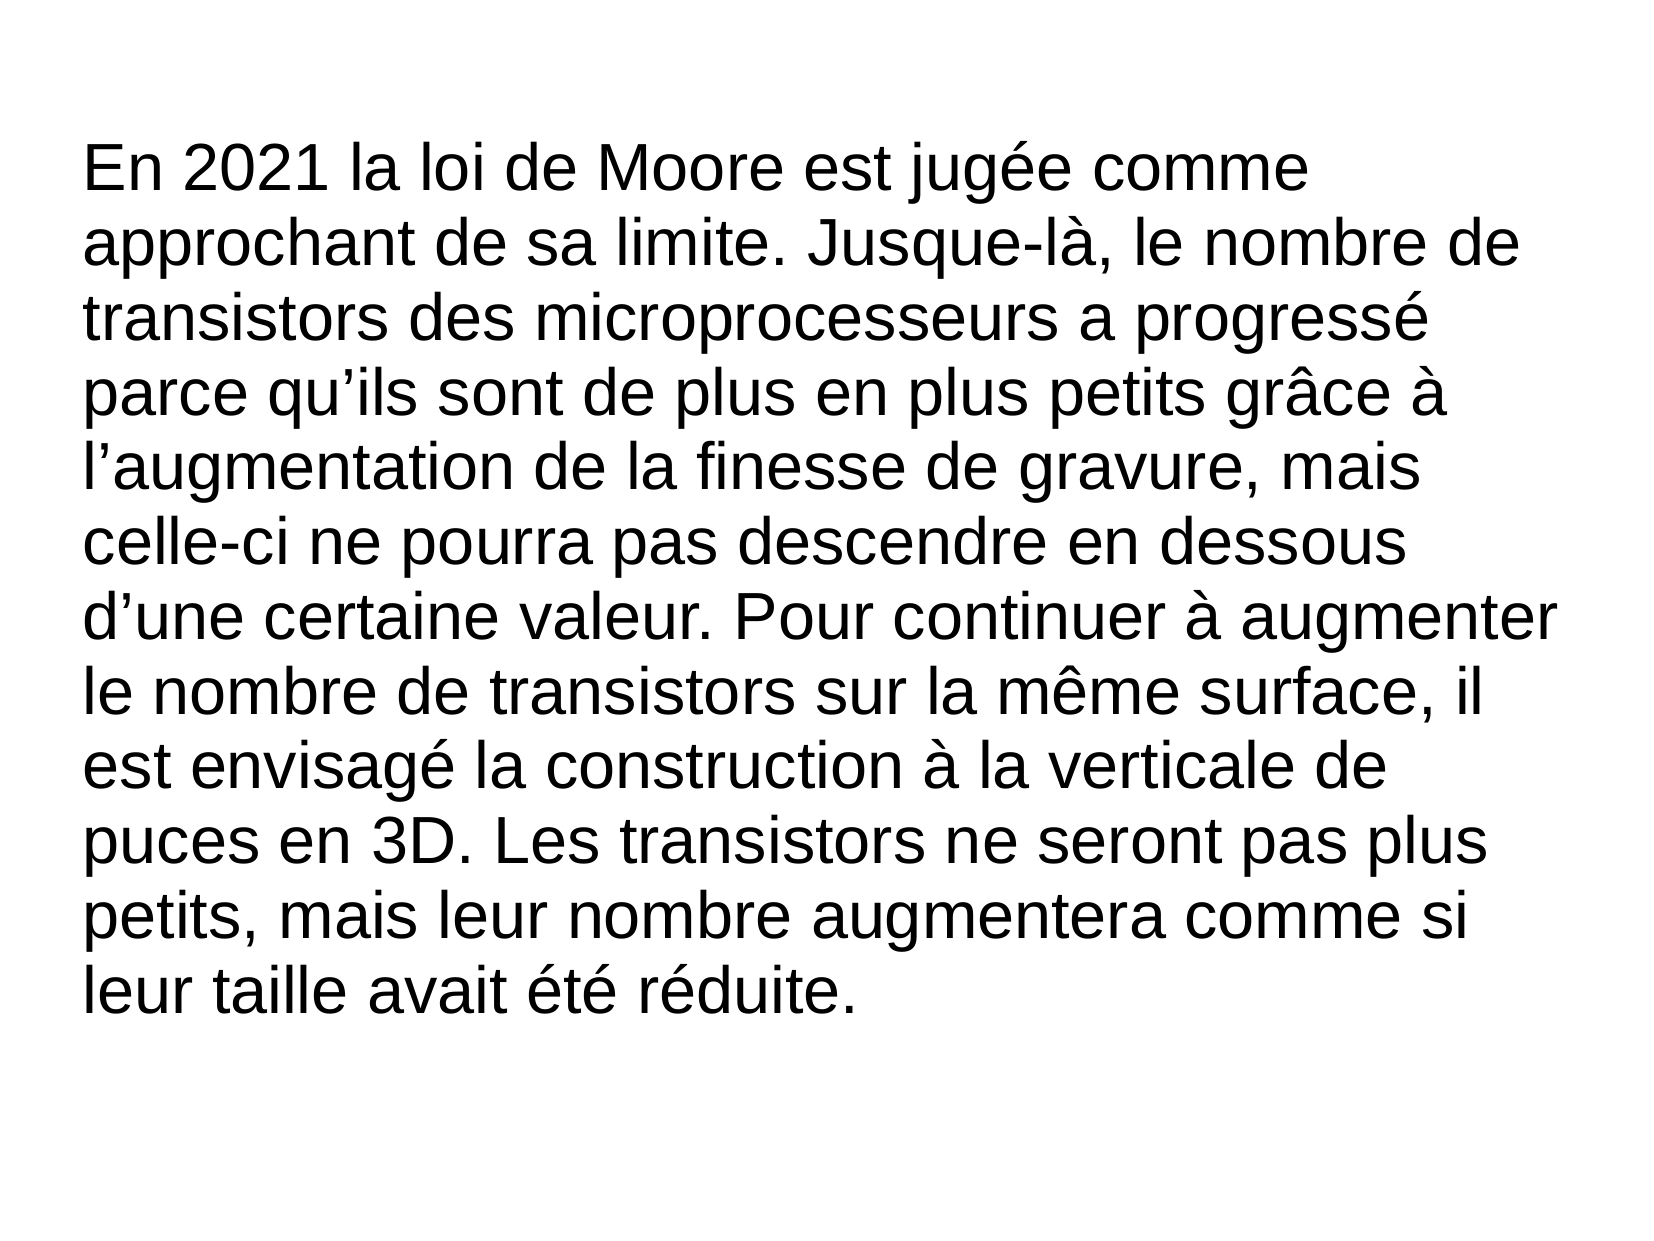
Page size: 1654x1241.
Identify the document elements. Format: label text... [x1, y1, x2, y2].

subtitle En 2021 la loi de Moore est jugée comme approchant de sa limite. Jusque-là, le nombre de transistors des microprocesseurs a progressé parce qu’ils sont de plus en plus petits grâce à l’augmentation de la finesse de gravure, mais celle-ci ne pourra pas descendre en dessous d’une certaine valeur. Pour continuer à augmenter le nombre de transistors sur la même surface, il est envisagé la construction à la verticale de puces en 3D. Les transistors ne seront pas plus petits, mais leur nombre augmentera comme si leur taille avait été réduite. [82, 49, 1571, 1109]
